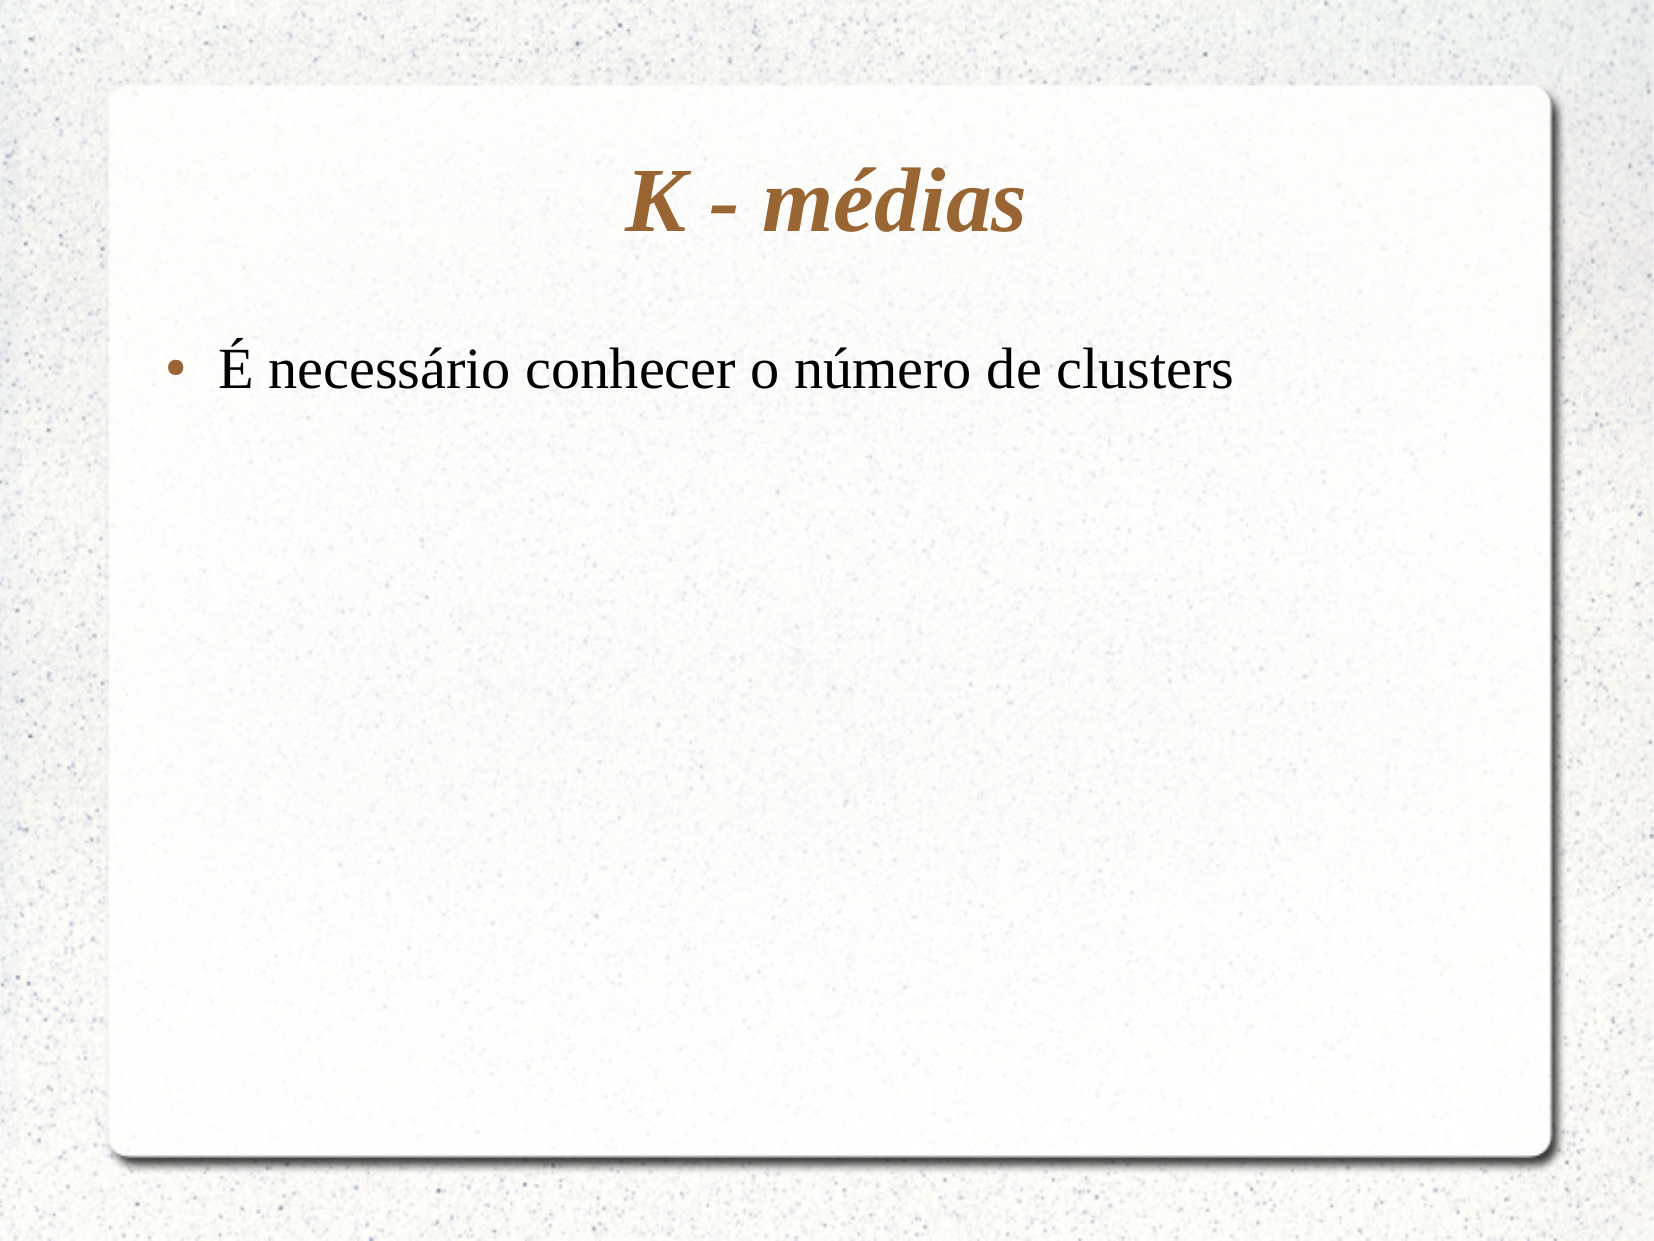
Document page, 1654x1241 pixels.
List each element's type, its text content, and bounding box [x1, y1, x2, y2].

title K - médias [118, 96, 1536, 304]
list É necessário conhecer o número de clusters [147, 336, 1506, 1241]
picture [0, 0, 1654, 1241]
